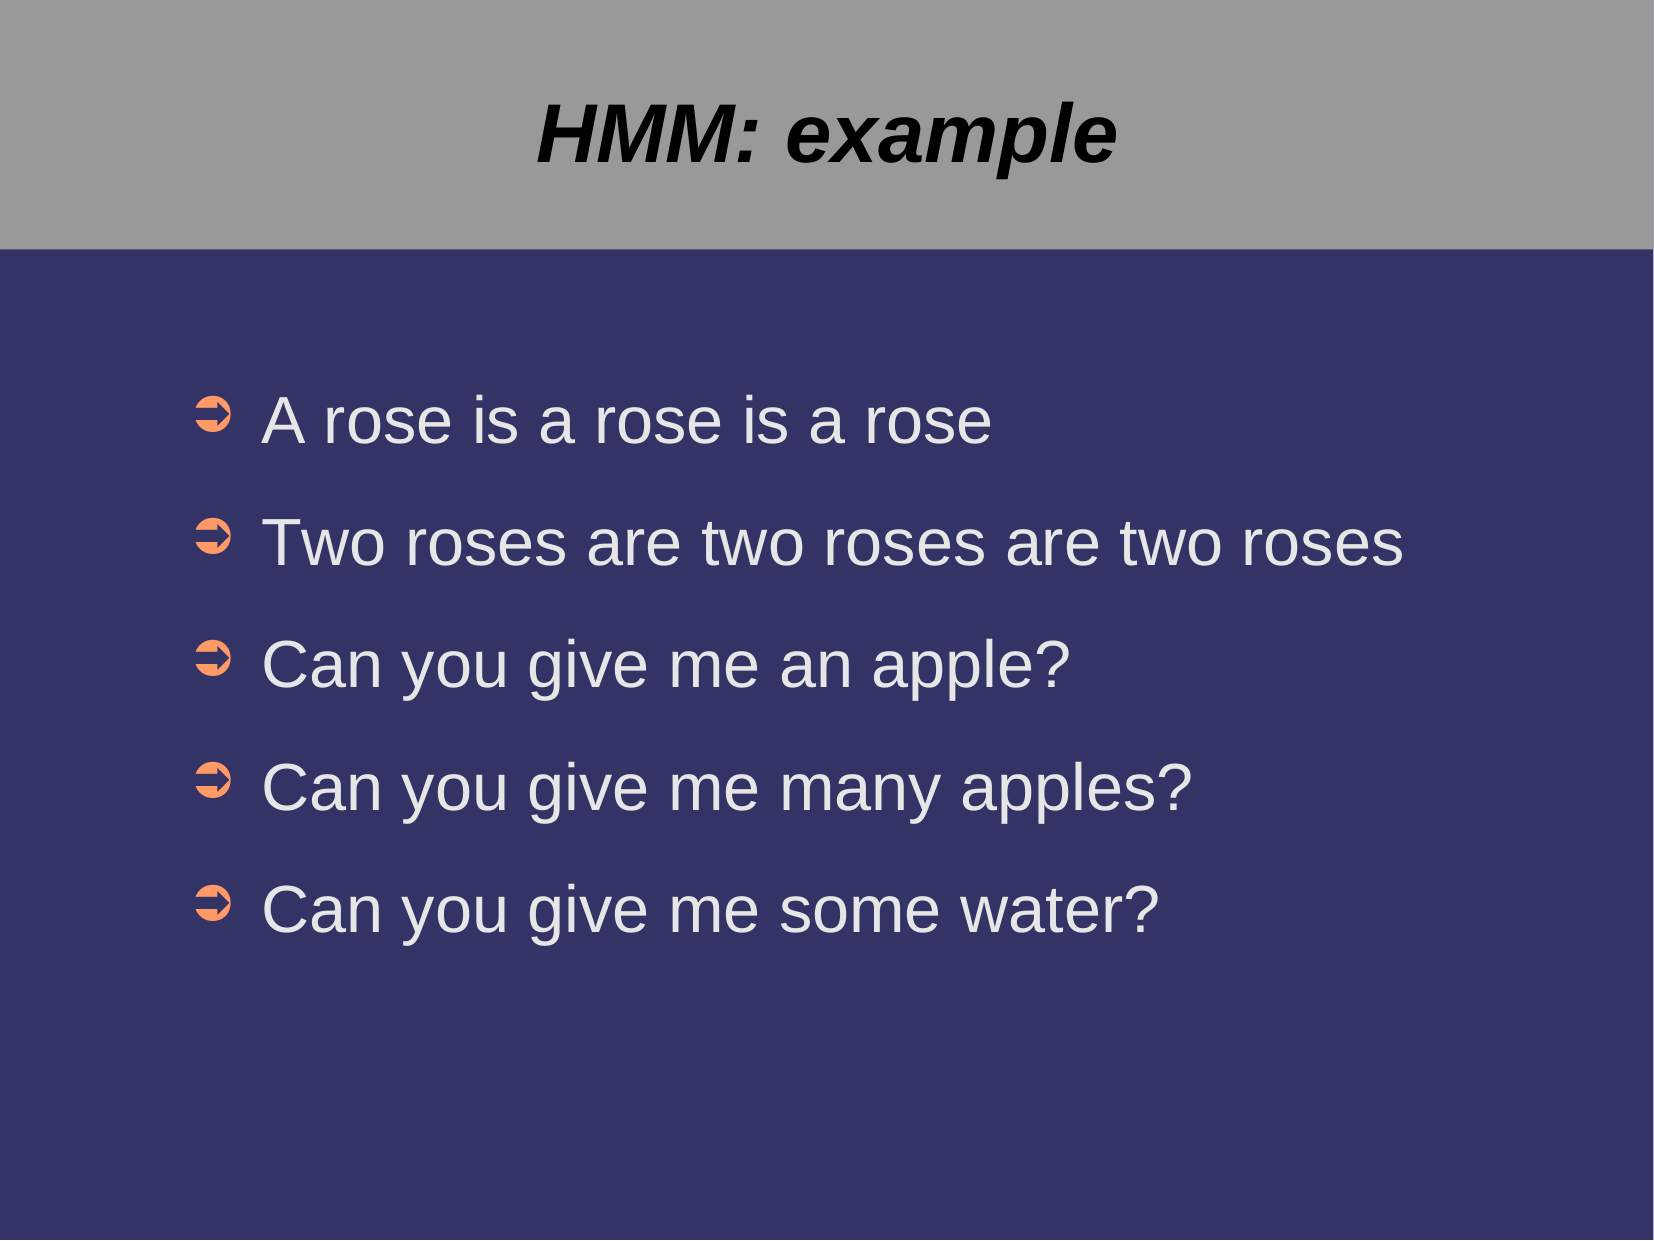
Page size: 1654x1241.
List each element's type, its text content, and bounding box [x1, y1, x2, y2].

list A rose is a rose is a rose Two roses are two roses are two roses Can you give me an apple? Can you give me many apples? Can you give me some water? [178, 364, 1570, 1147]
title HMM: example [121, 19, 1534, 227]
